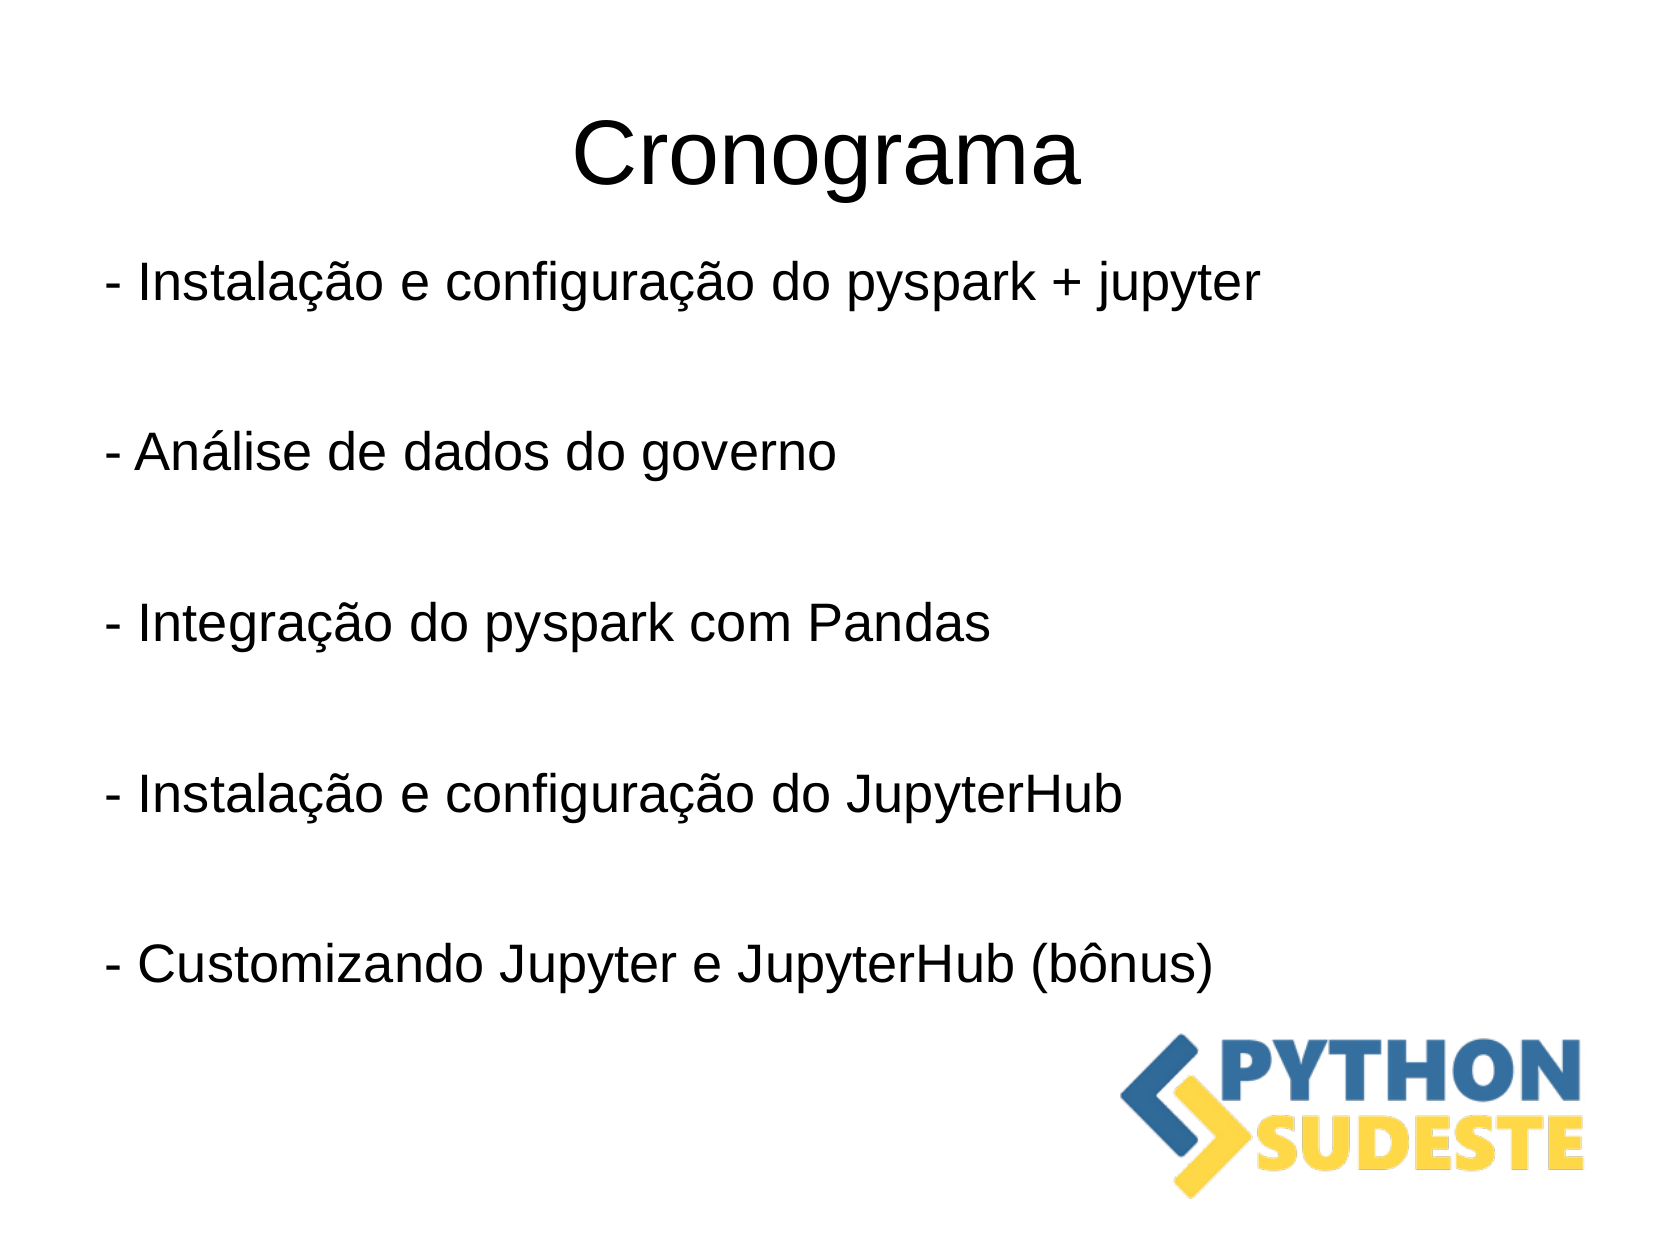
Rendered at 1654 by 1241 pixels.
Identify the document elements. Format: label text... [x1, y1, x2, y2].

text_box - Instalação e configuração do pyspark + jupyter - Análise de dados do governo - Integração do pyspark com Pandas - Instalação e configuração do JupyterHub - Customizando Jupyter e JupyterHub (bônus) [90, 243, 1621, 1088]
title Cronograma [82, 49, 1571, 257]
picture [1118, 1032, 1654, 1203]
